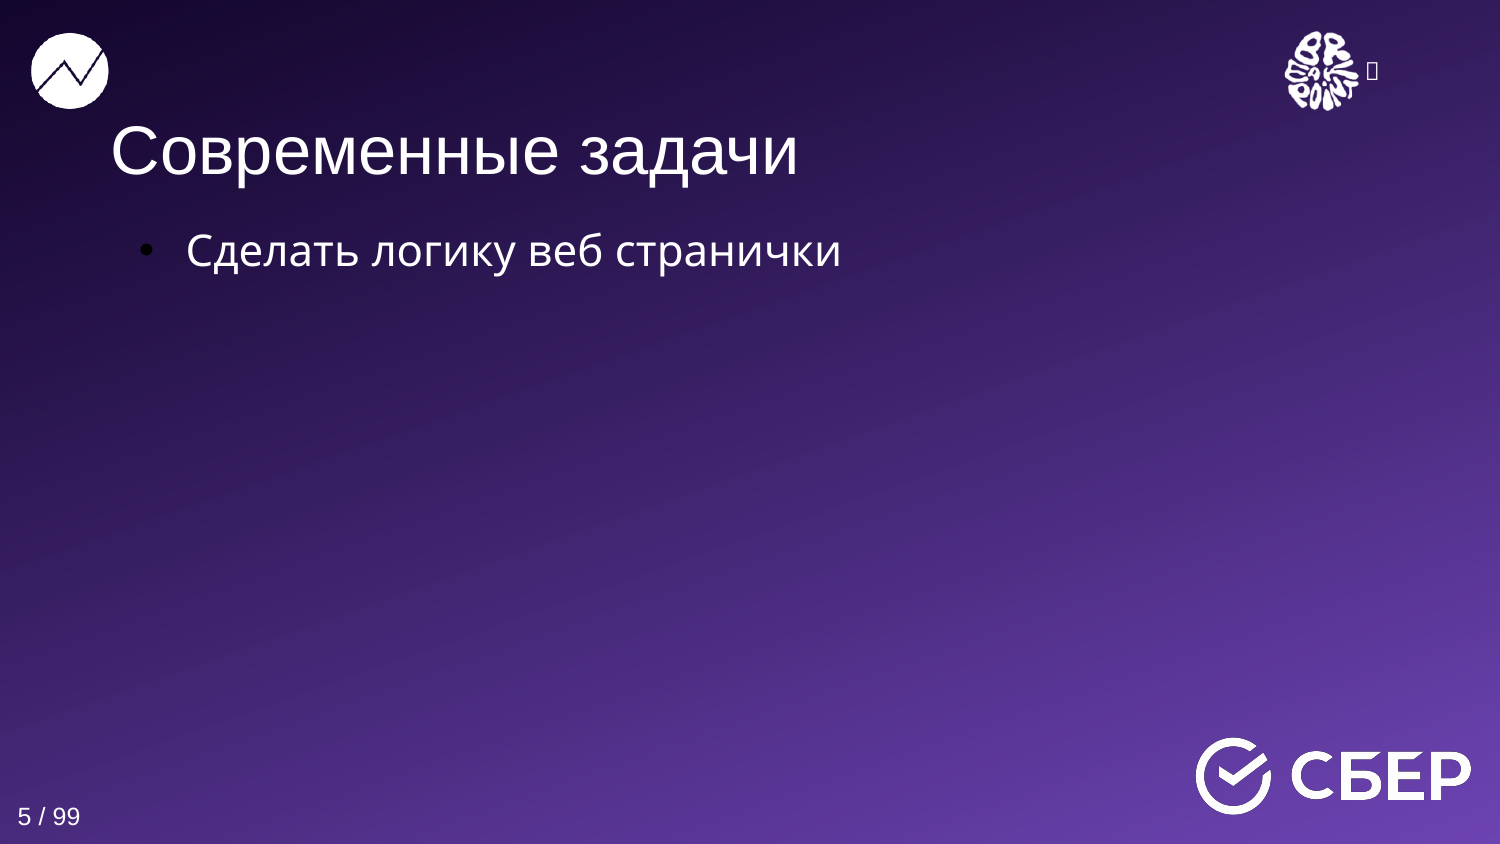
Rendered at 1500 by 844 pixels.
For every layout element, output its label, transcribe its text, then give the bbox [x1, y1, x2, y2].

list Сделать логику веб странички [103, 224, 1397, 760]
text_box <number> / 99 [2, 795, 632, 839]
text_box 🐙 [1364, 36, 1489, 107]
title Современные задачи [103, 100, 1397, 205]
picture [0, 0, 1500, 844]
